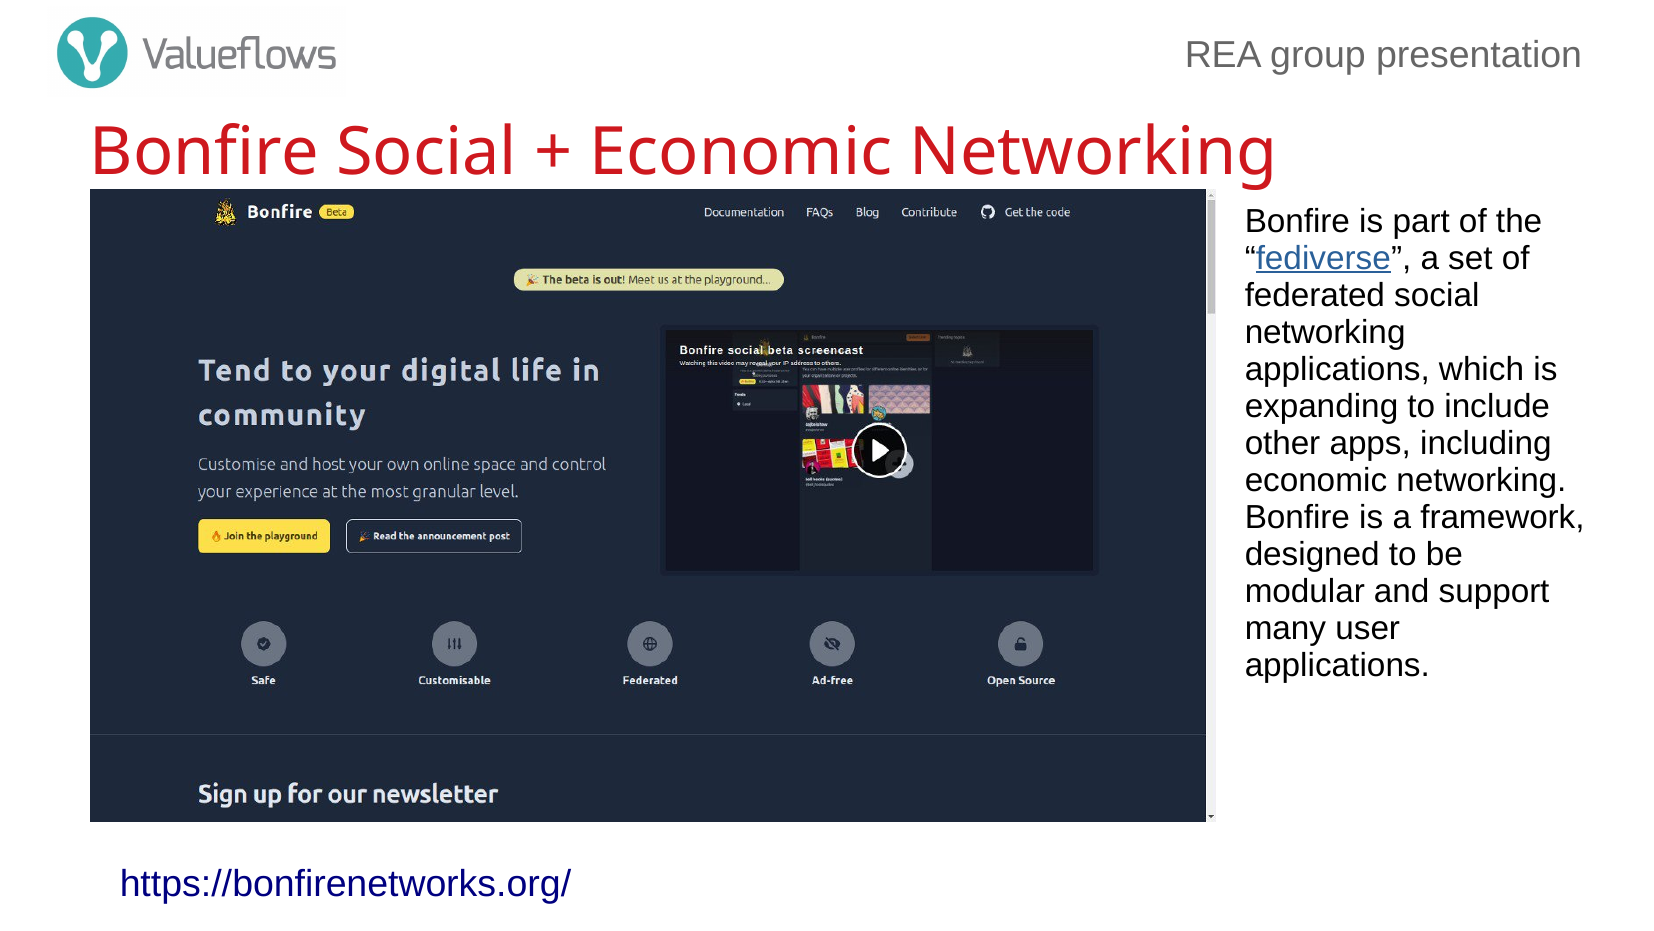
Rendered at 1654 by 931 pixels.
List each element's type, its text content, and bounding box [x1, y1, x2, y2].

text_box Bonfire Social + Economic Networking framework [75, 96, 1561, 278]
text_box https://bonfirenetworks.org/ [105, 855, 1426, 912]
picture [47, 6, 346, 97]
text_box REA group presentation [1170, 26, 1630, 126]
text_box Bonfire is part of the “fediverse”, a set of federated social networking applications, which is expanding to include other apps, including economic networking. Bonfire is a framework, designed to be modular and support many user applications. [1230, 195, 1606, 692]
picture [90, 189, 1216, 822]
